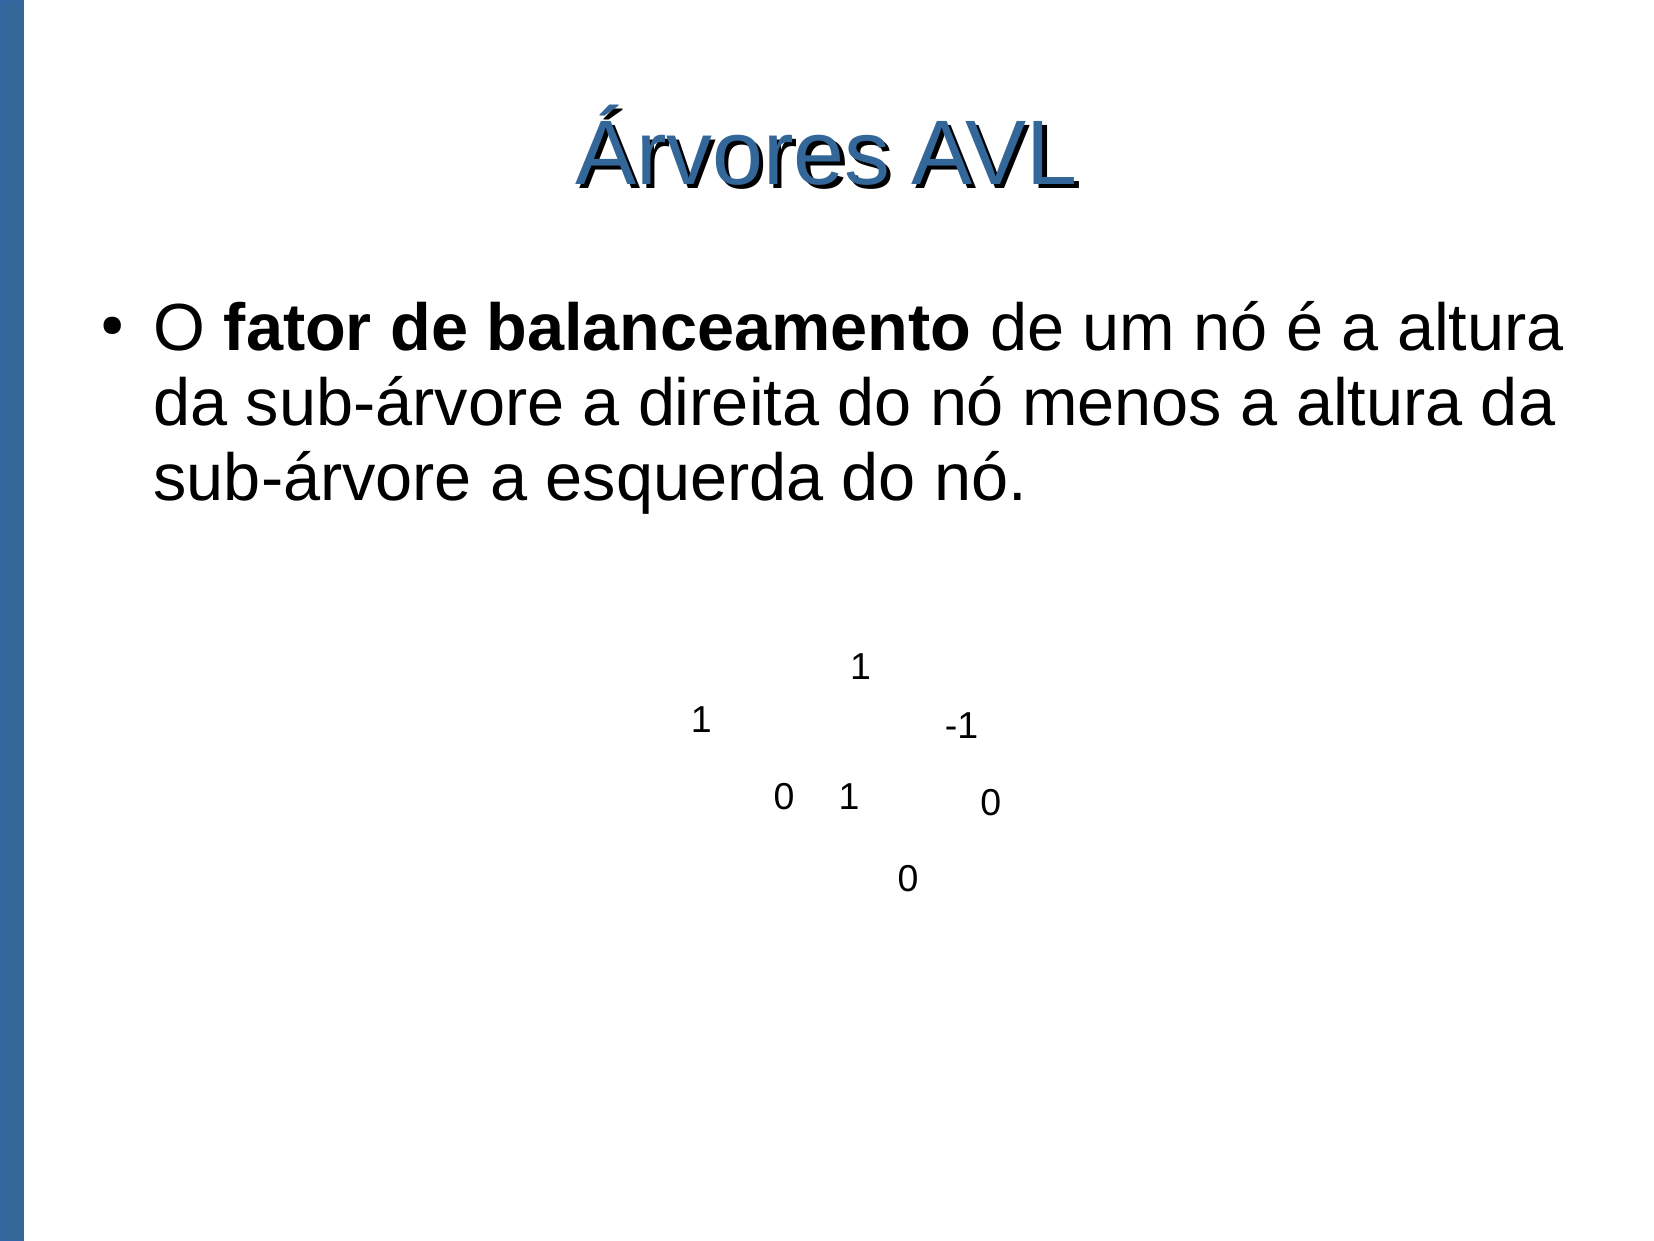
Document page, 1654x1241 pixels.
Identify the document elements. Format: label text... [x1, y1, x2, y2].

title Árvores AVL [82, 49, 1571, 257]
text_box 1 [823, 767, 875, 825]
text_box 0 [758, 767, 810, 825]
list O fator de balanceamento de um nó é a altura da sub-árvore a direita do nó menos a altura da sub-árvore a esquerda do nó. [82, 290, 1571, 1010]
text_box -1 [930, 696, 1004, 754]
text_box 1 [835, 637, 886, 695]
text_box 0 [882, 850, 934, 908]
text_box 1 [676, 690, 727, 748]
picture [667, 659, 1016, 969]
text_box 0 [965, 773, 1016, 831]
